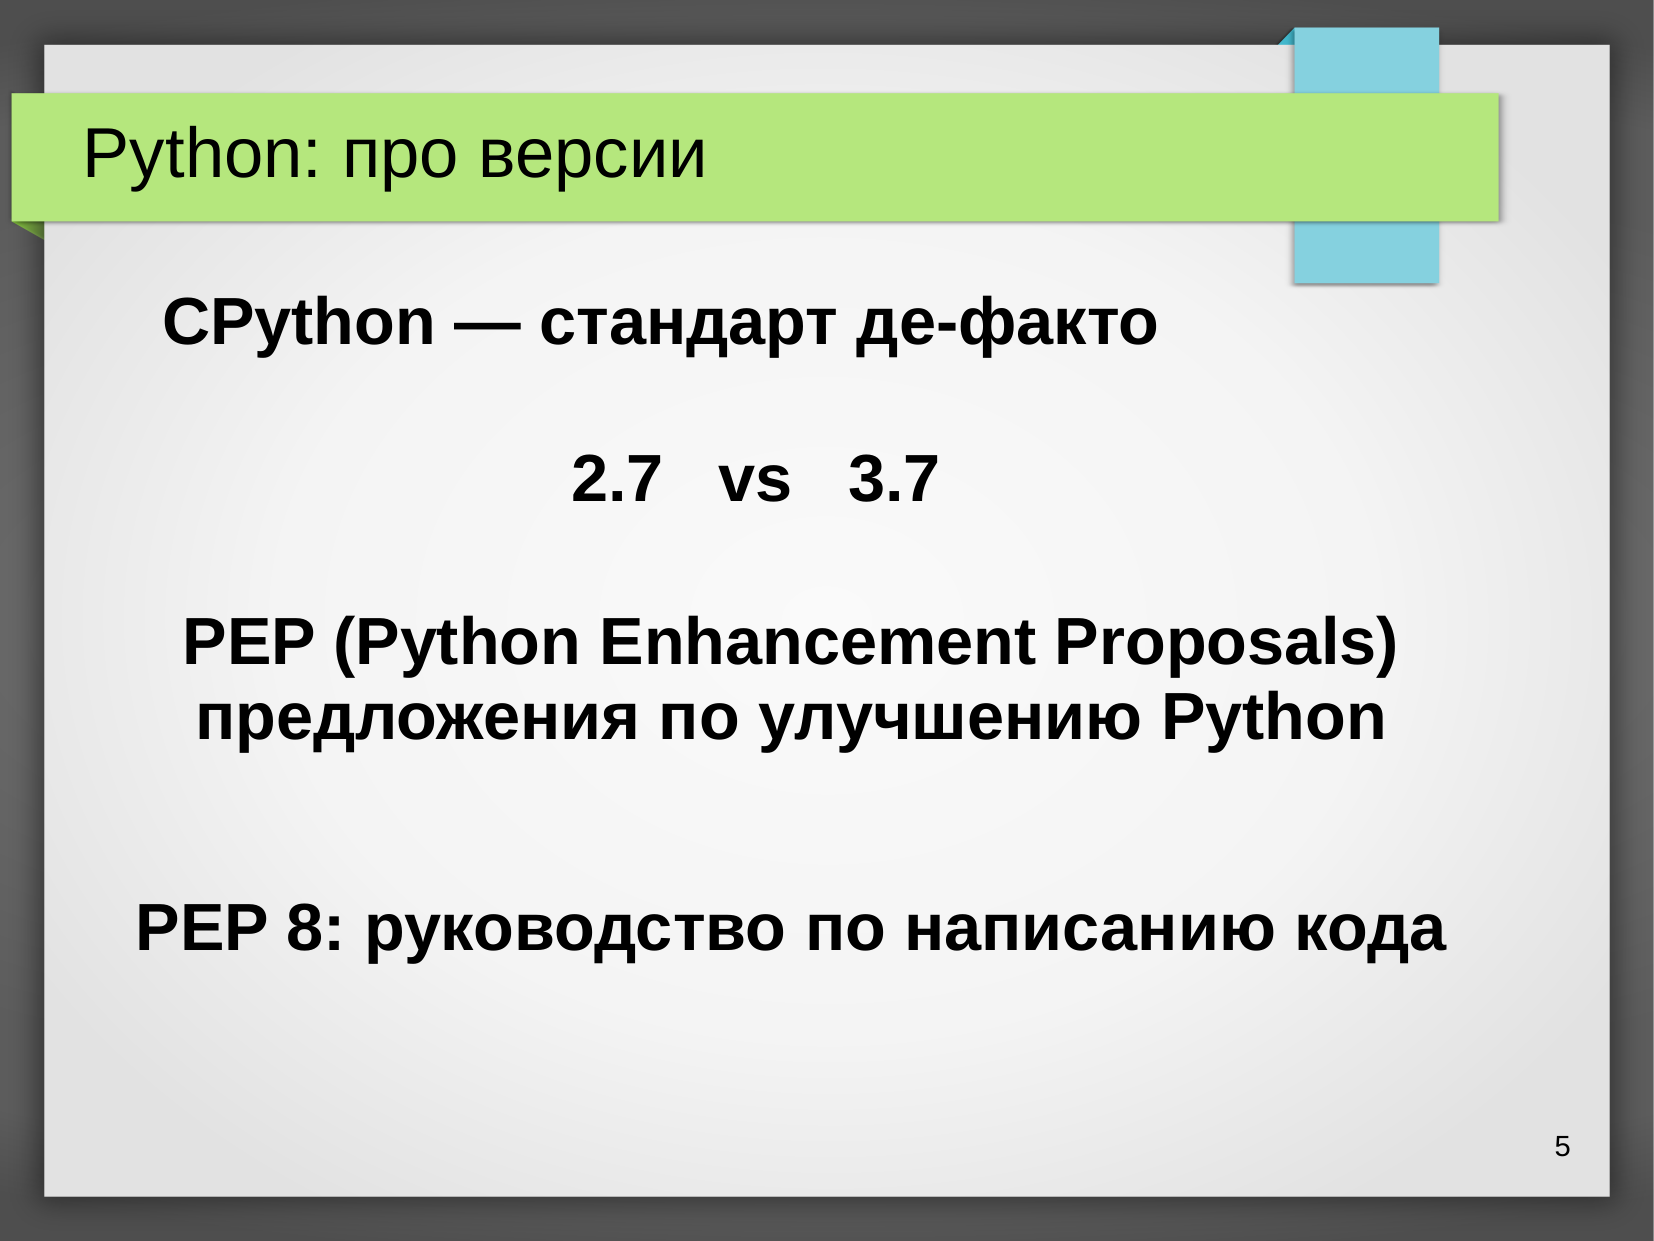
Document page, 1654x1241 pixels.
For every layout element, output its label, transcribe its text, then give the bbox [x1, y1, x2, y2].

text_box PEP 8: руководство по написанию кода [59, 826, 1524, 1028]
text_box 2.7 vs 3.7 [496, 389, 1016, 567]
text_box PEP (Python Enhancement Proposals) предложения по улучшению Python [59, 578, 1524, 780]
title Python: про версии [82, 49, 1571, 257]
picture [0, 0, 1654, 1241]
text_box [418, 1028, 880, 1241]
text_box CPython — стандарт де-факто [118, 265, 1205, 378]
